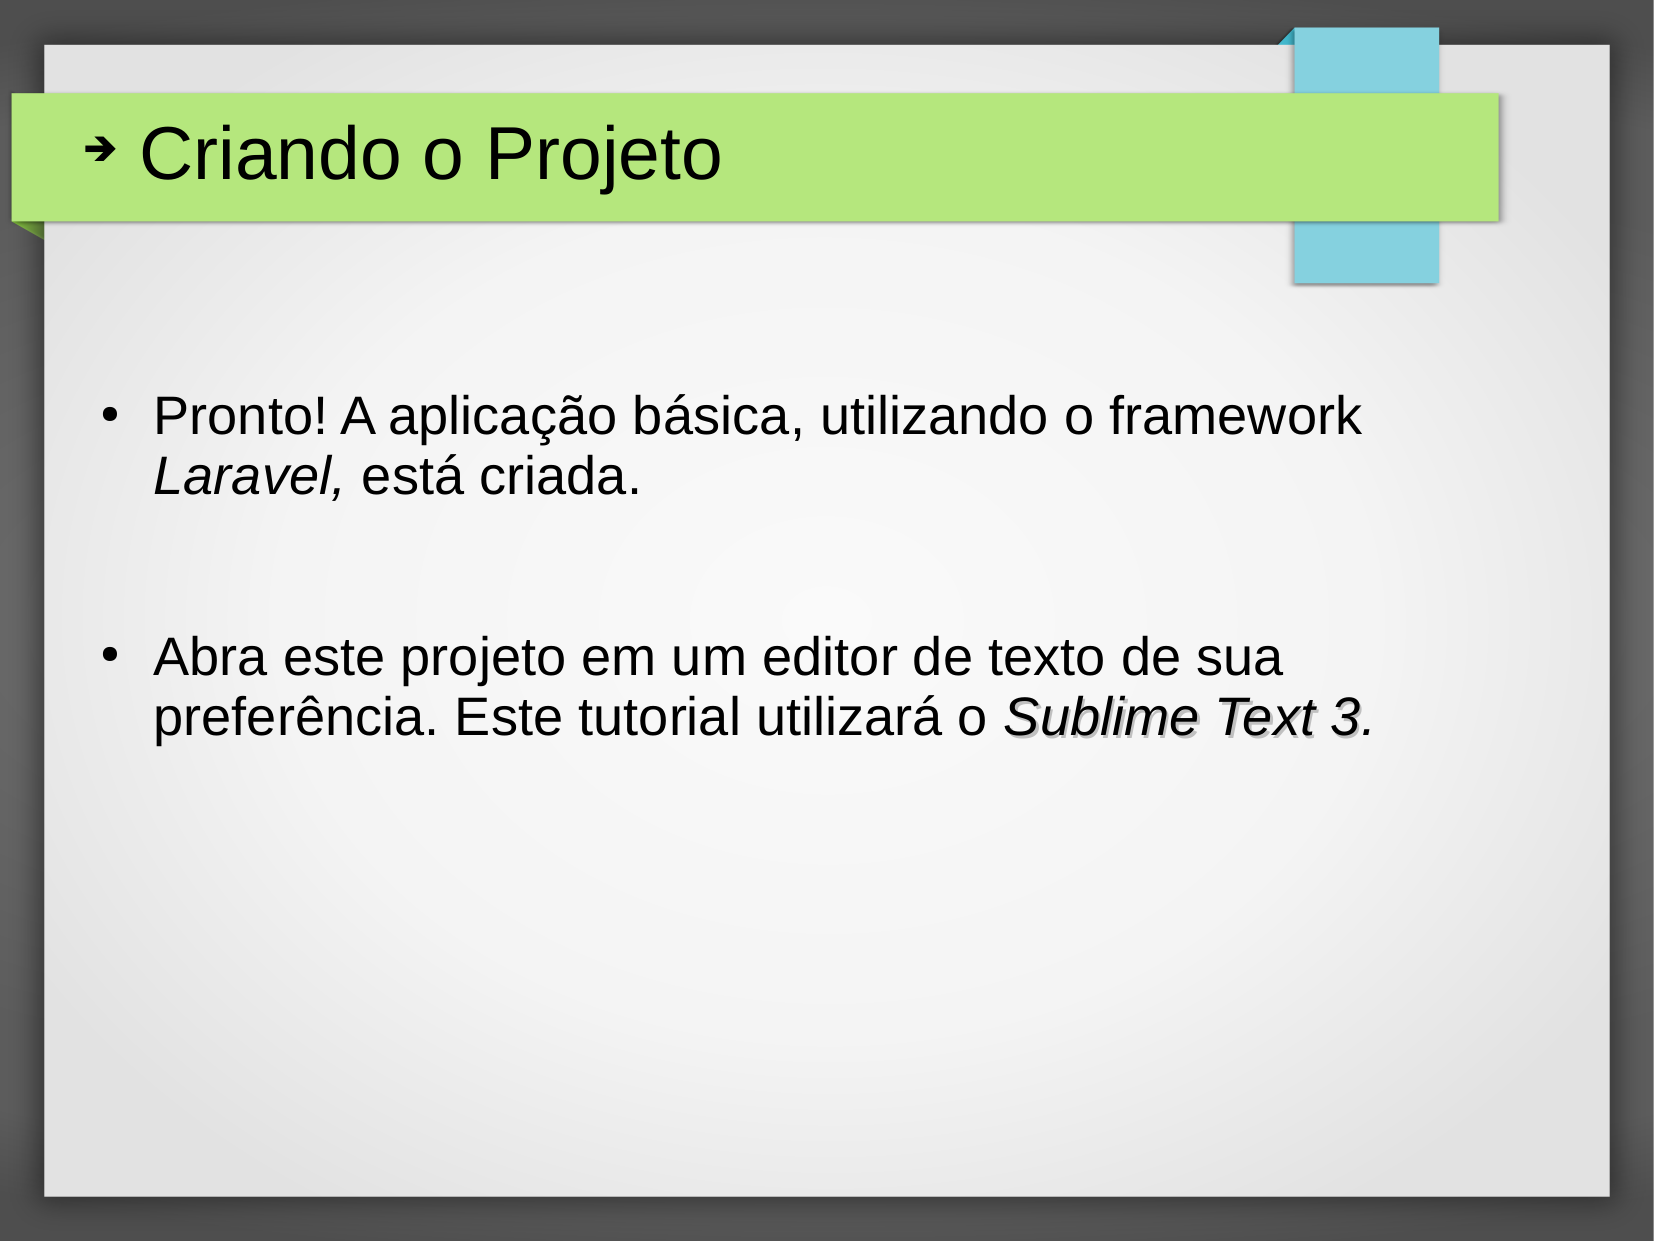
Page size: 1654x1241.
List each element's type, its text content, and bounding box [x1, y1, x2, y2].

picture [0, 0, 1654, 1241]
list Pronto! A aplicação básica, utilizando o framework Laravel, está criada. Abra este projeto em um editor de texto de sua preferência. Este tutorial utilizará o Sublime Text 3. [82, 295, 1571, 1015]
title Criando o Projeto [82, 94, 1264, 213]
